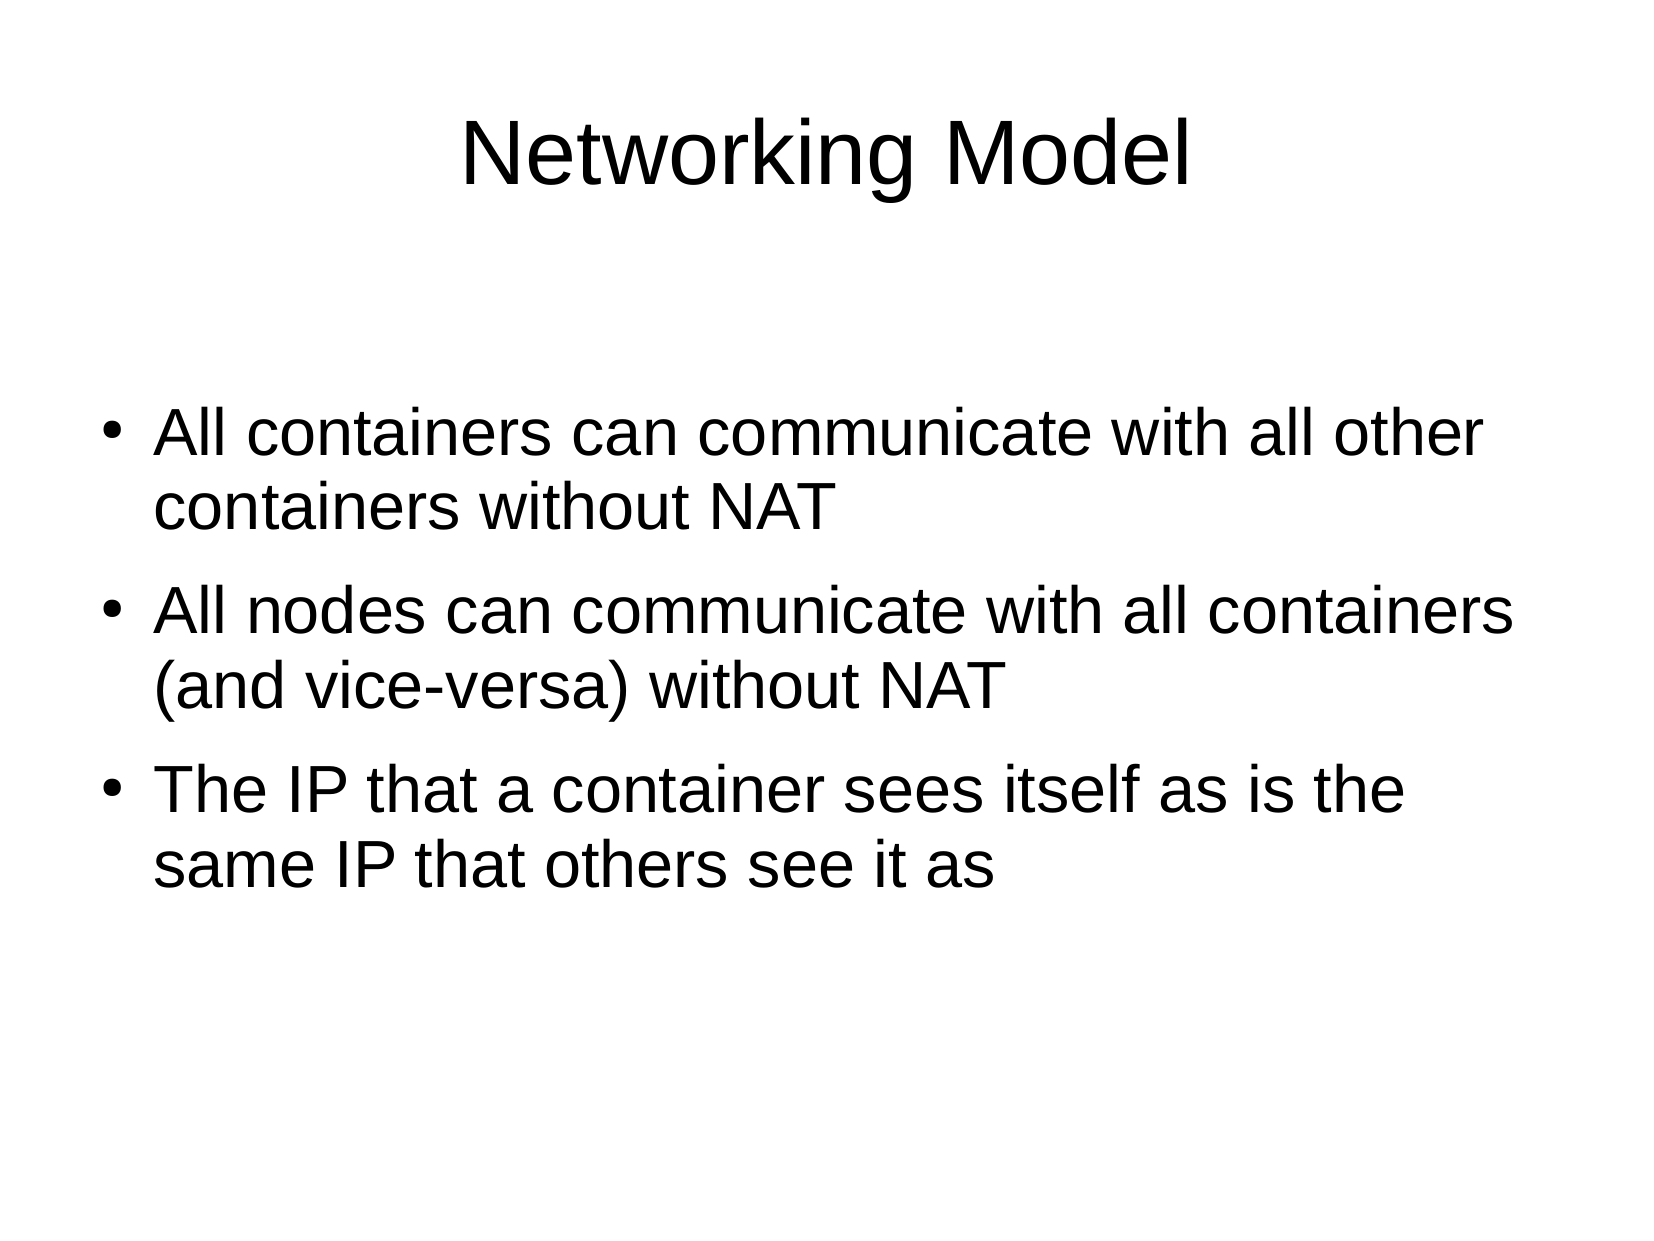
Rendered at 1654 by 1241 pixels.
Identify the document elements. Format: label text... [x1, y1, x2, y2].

title Networking Model [82, 49, 1571, 257]
list All containers can communicate with all other containers without NAT All nodes can communicate with all containers (and vice-versa) without NAT The IP that a container sees itself as is the same IP that others see it as [82, 290, 1538, 1010]
